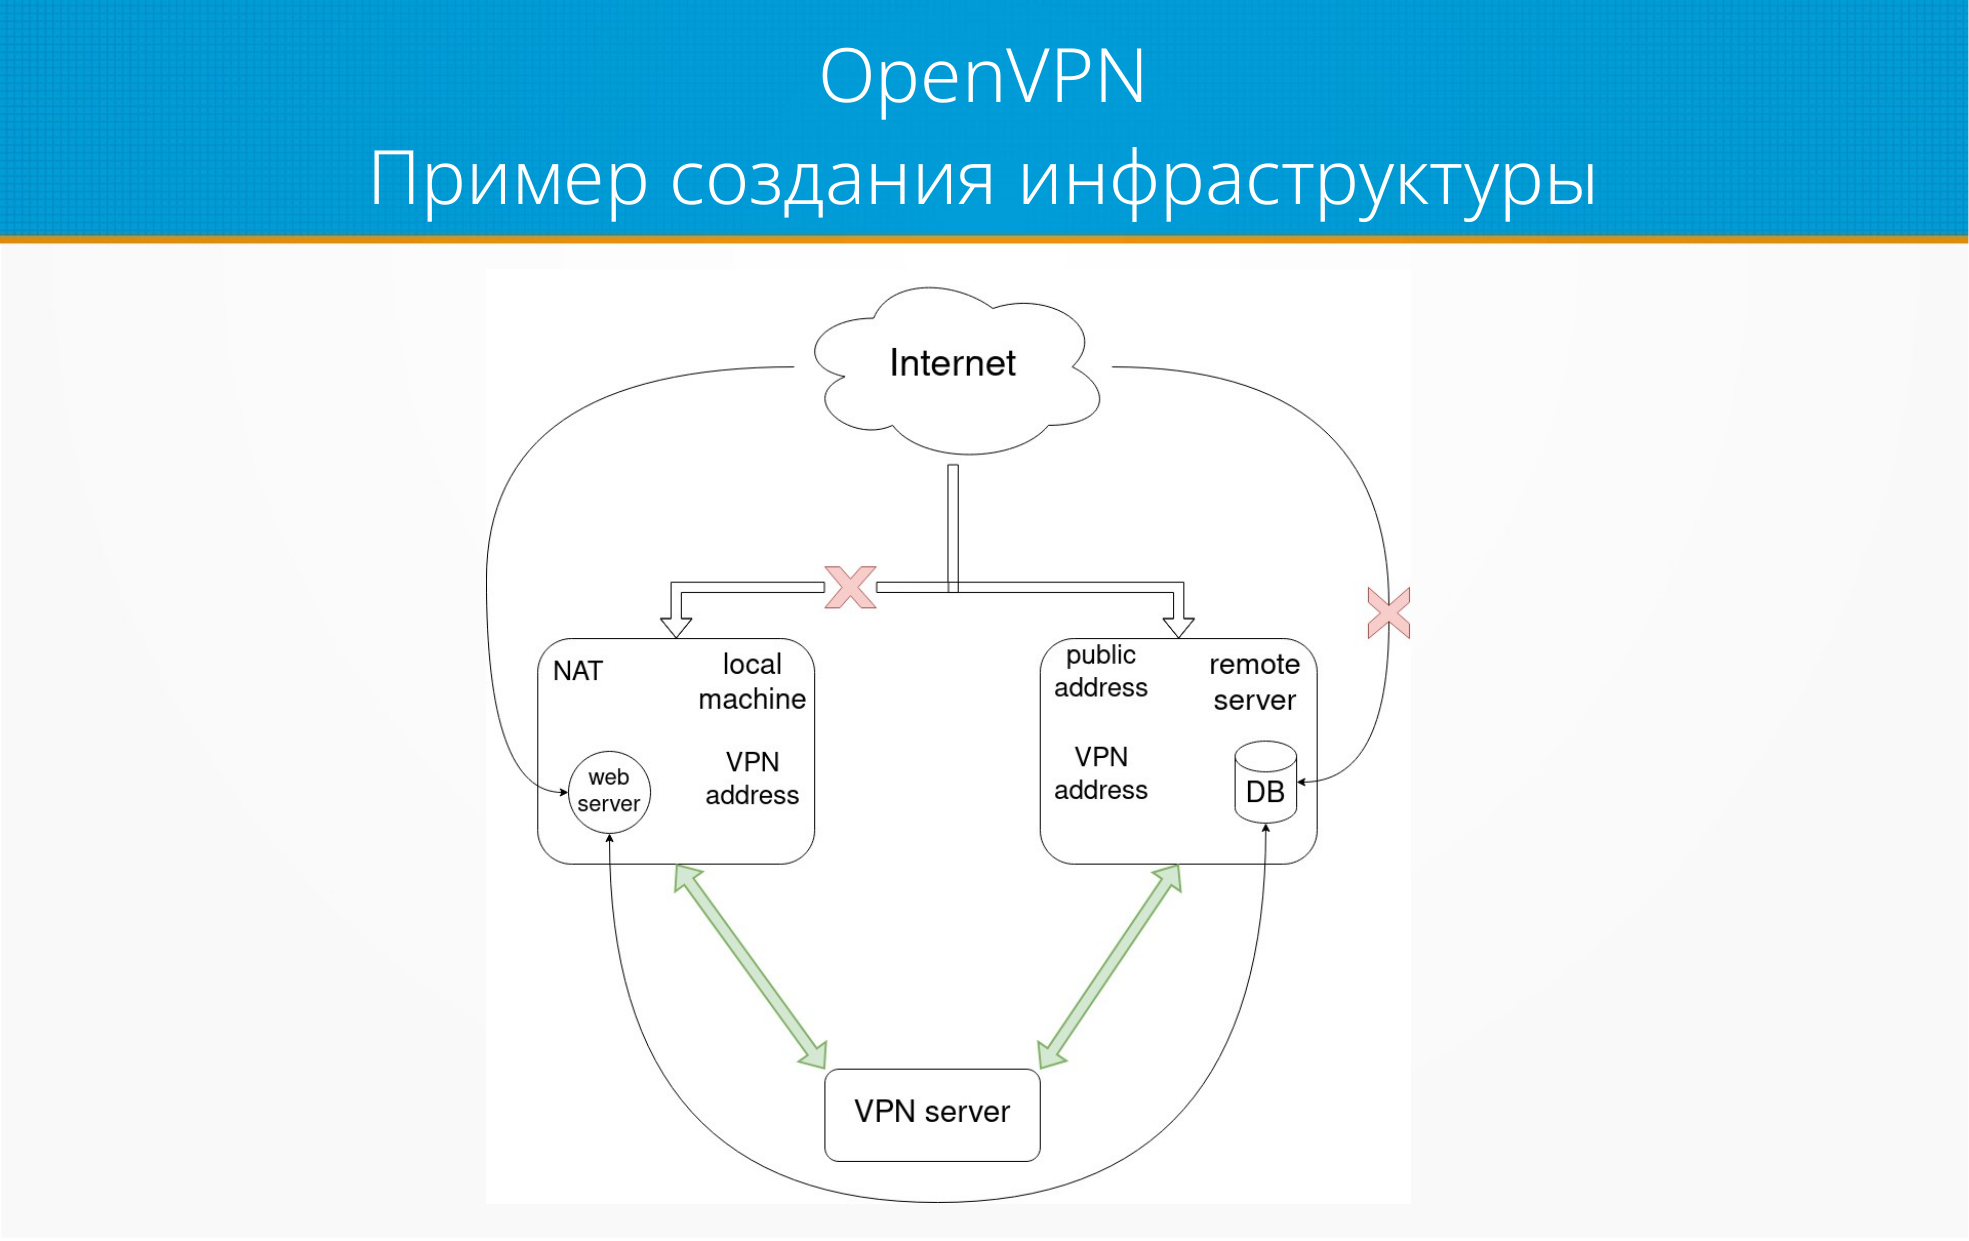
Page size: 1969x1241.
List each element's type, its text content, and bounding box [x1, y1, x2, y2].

picture [0, 233, 1969, 1241]
title OpenVPN Пример создания инфраструктуры [98, 19, 1870, 227]
